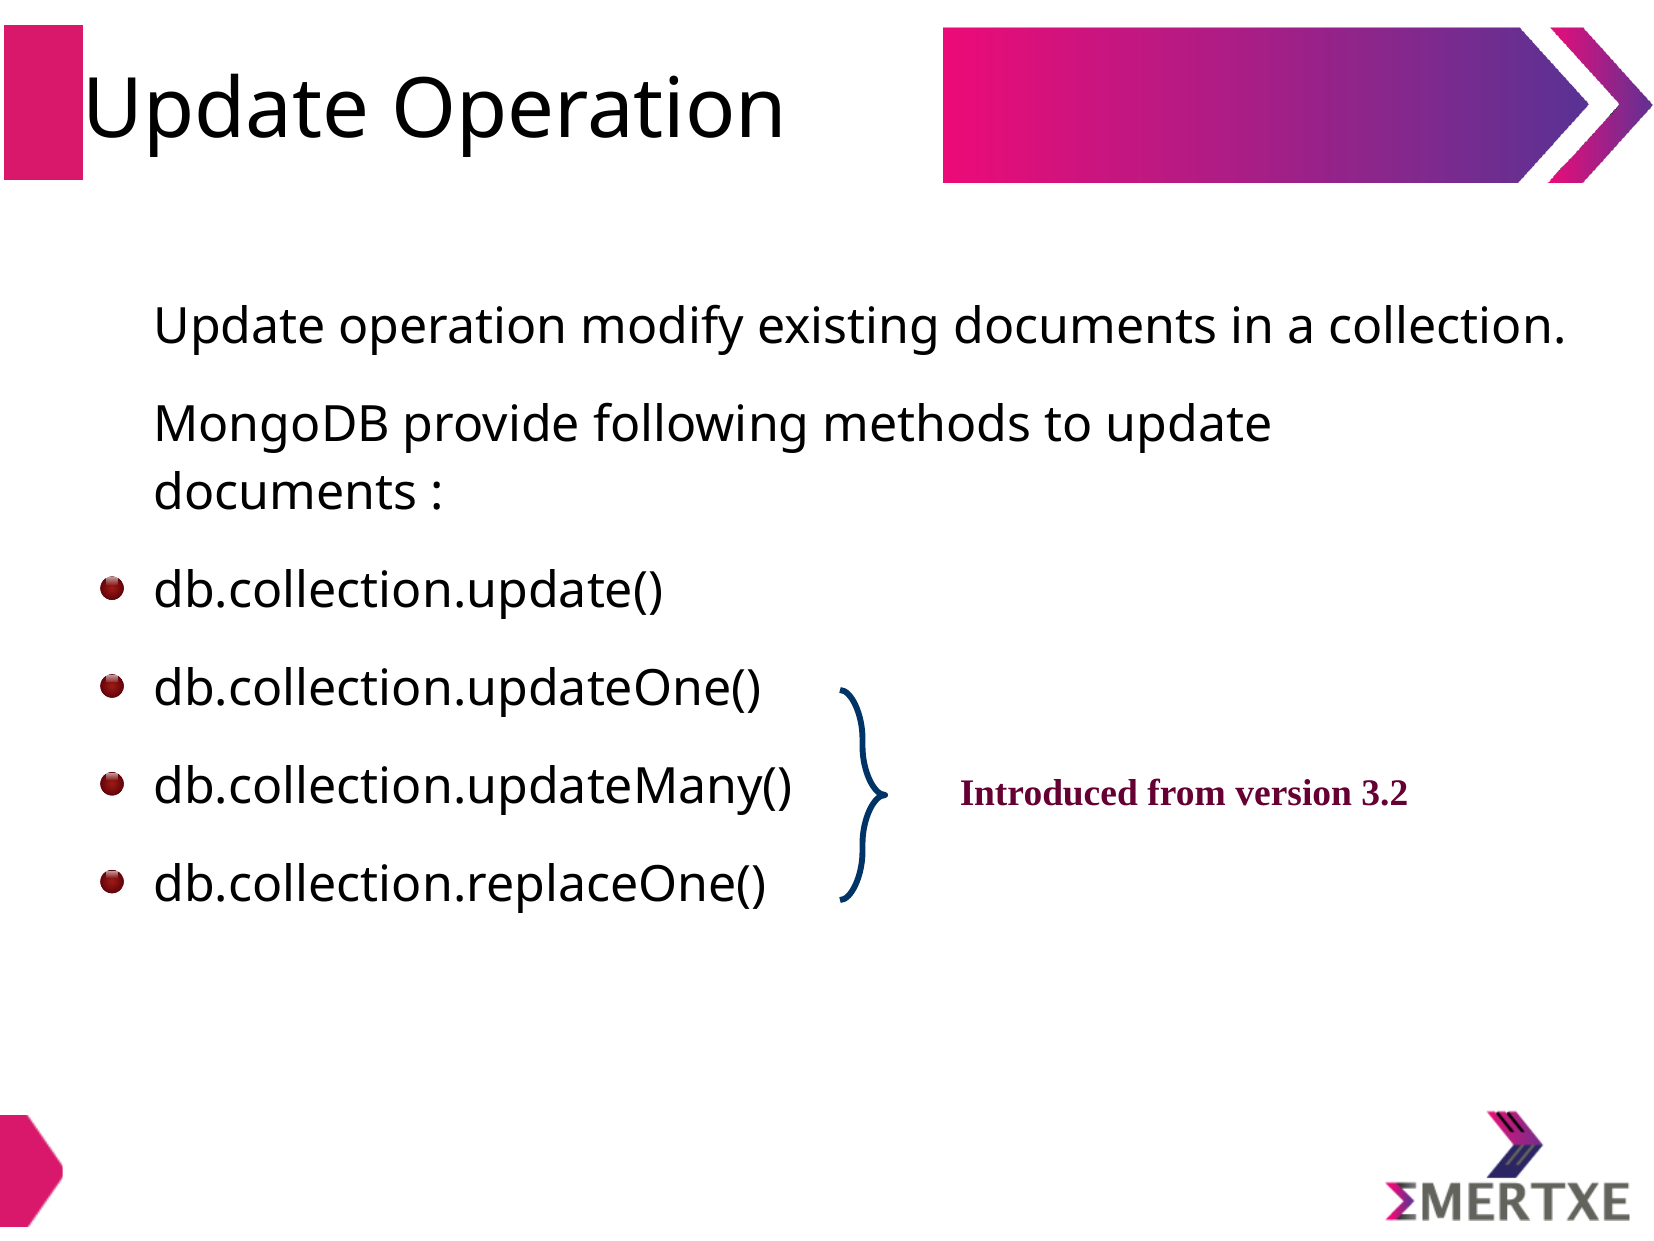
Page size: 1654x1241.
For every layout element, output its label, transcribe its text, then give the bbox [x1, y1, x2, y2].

list Update operation modify existing documents in a collection. MongoDB provide following methods to update documents : db.collection.update() db.collection.updateOne() db.collection.updateMany() db.collection.replaceOne() [82, 290, 1571, 1010]
title Update Operation [82, 2, 1571, 210]
picture [1385, 1107, 1631, 1221]
text_box Introduced from version 3.2 [945, 765, 1446, 822]
picture [1571, 27, 1653, 183]
